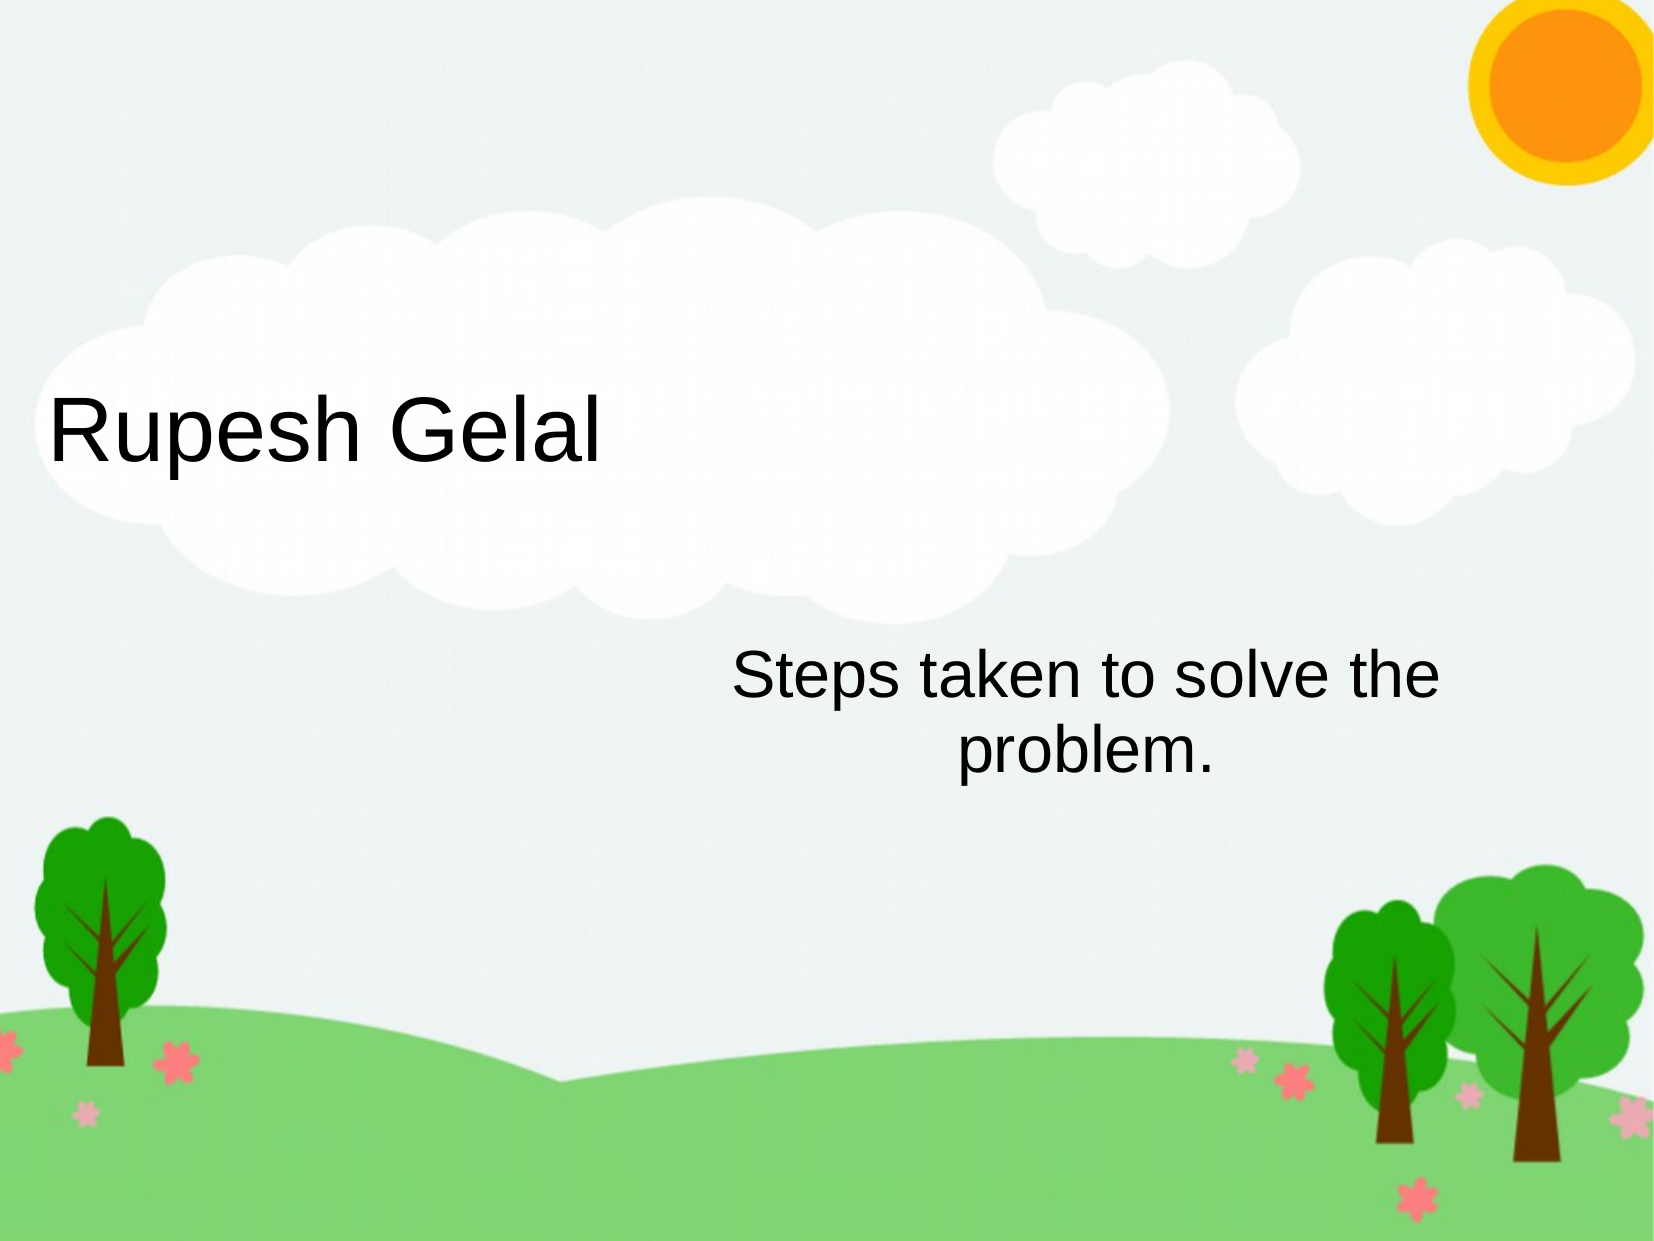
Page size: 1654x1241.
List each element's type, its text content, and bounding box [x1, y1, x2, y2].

subtitle Steps taken to solve the problem. [661, 632, 1512, 792]
title Rupesh Gelal [47, 283, 1512, 577]
picture [0, 0, 1654, 1241]
